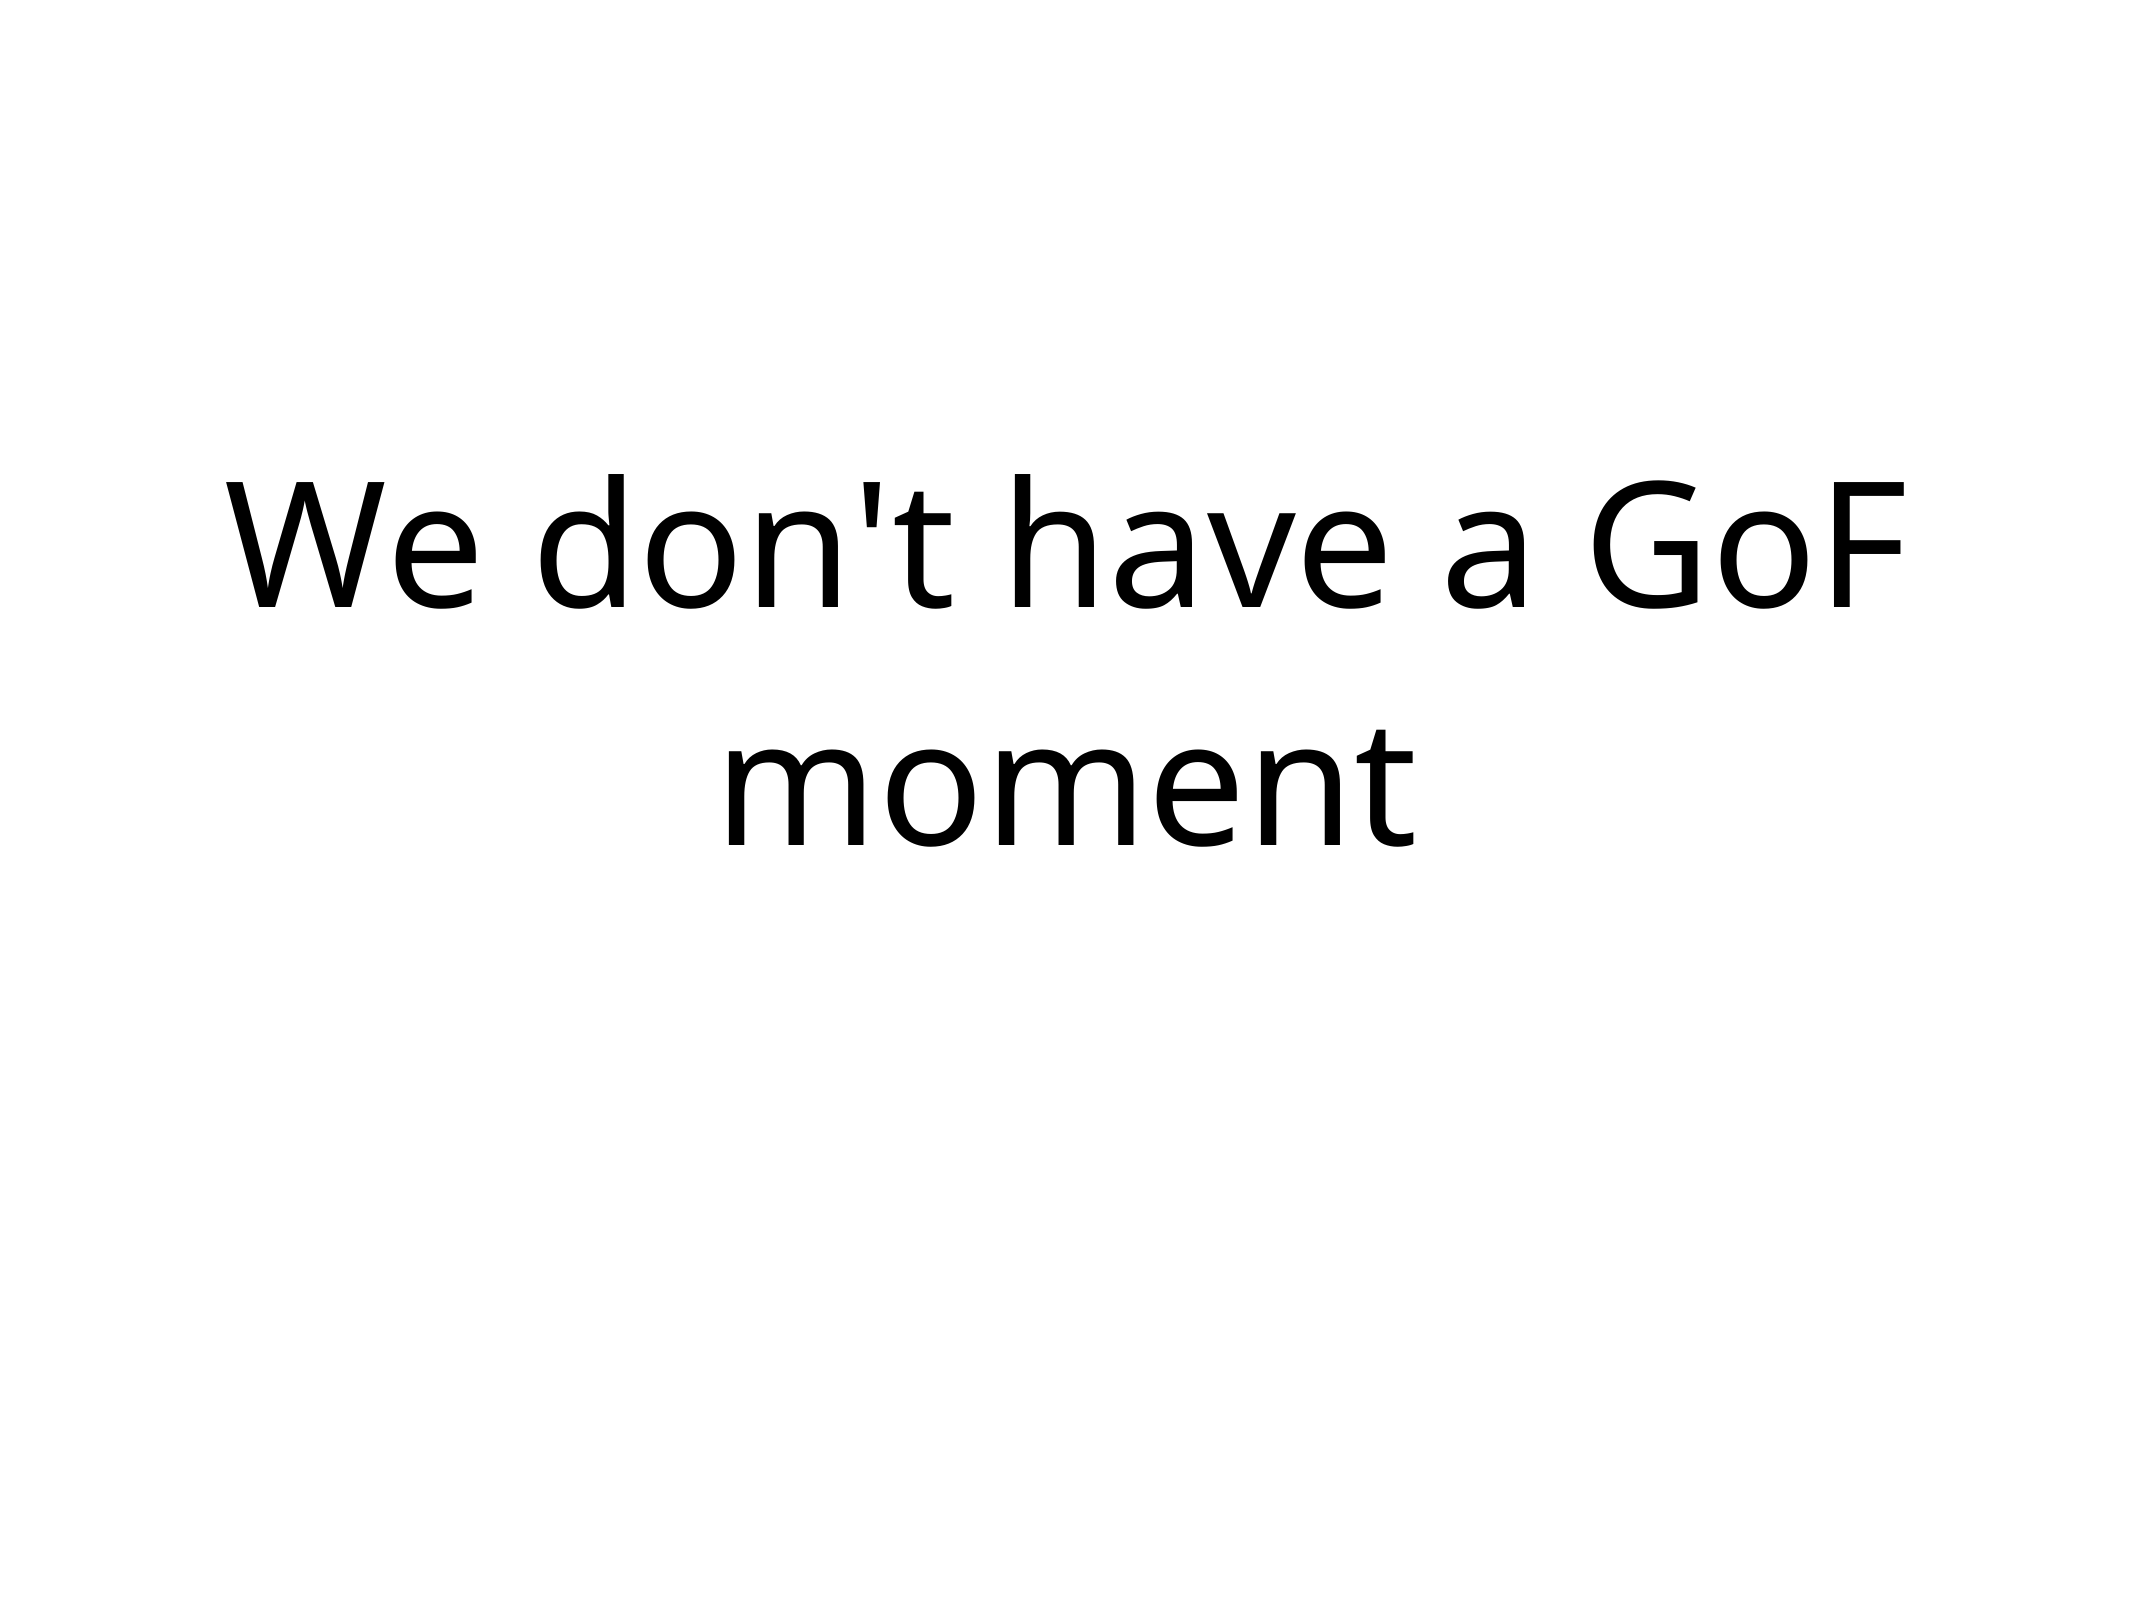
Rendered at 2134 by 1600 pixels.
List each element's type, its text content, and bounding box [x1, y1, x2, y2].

title We don't have a GoF moment [208, 233, 1925, 846]
